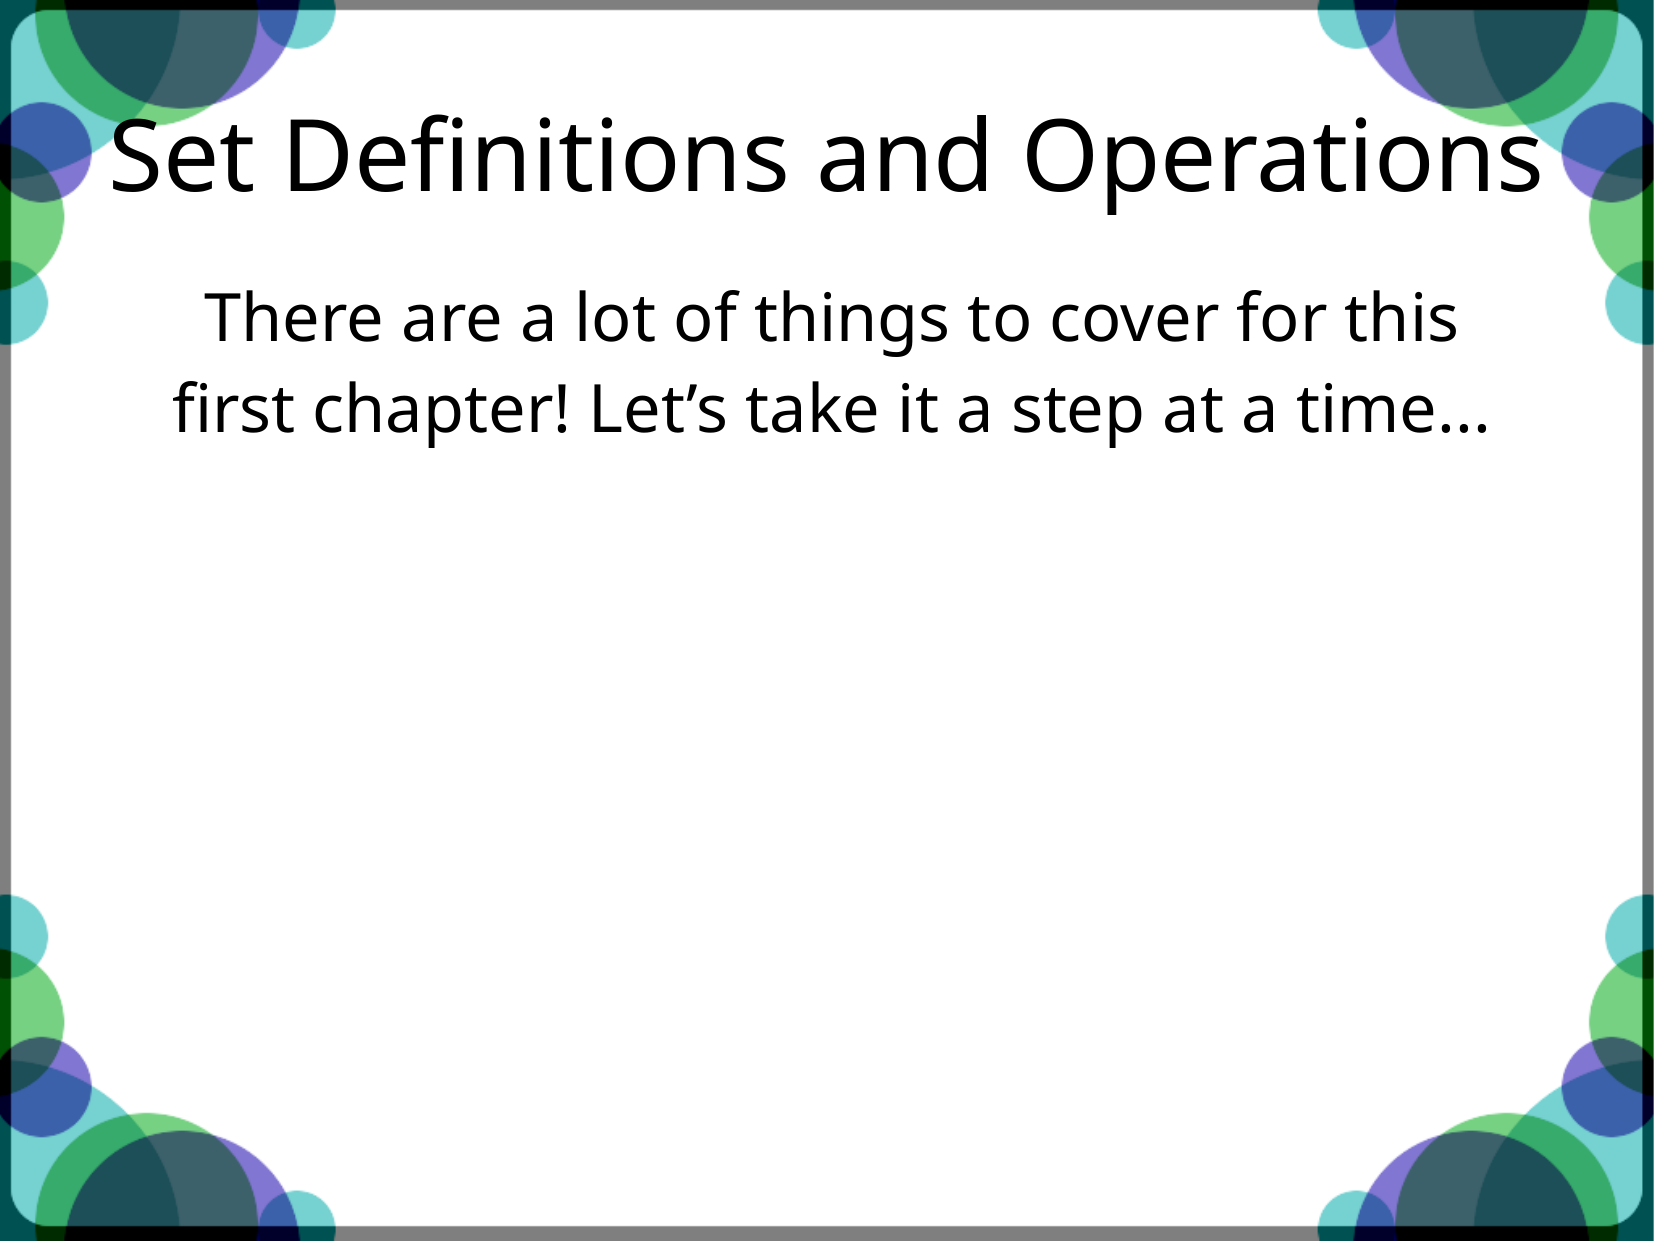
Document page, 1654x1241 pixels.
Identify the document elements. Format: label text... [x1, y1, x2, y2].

picture [0, 0, 1654, 1241]
title Set Definitions and Operations [82, 49, 1571, 257]
text_box There are a lot of things to cover for this first chapter! Let’s take it a step at a time... [135, 270, 1531, 943]
